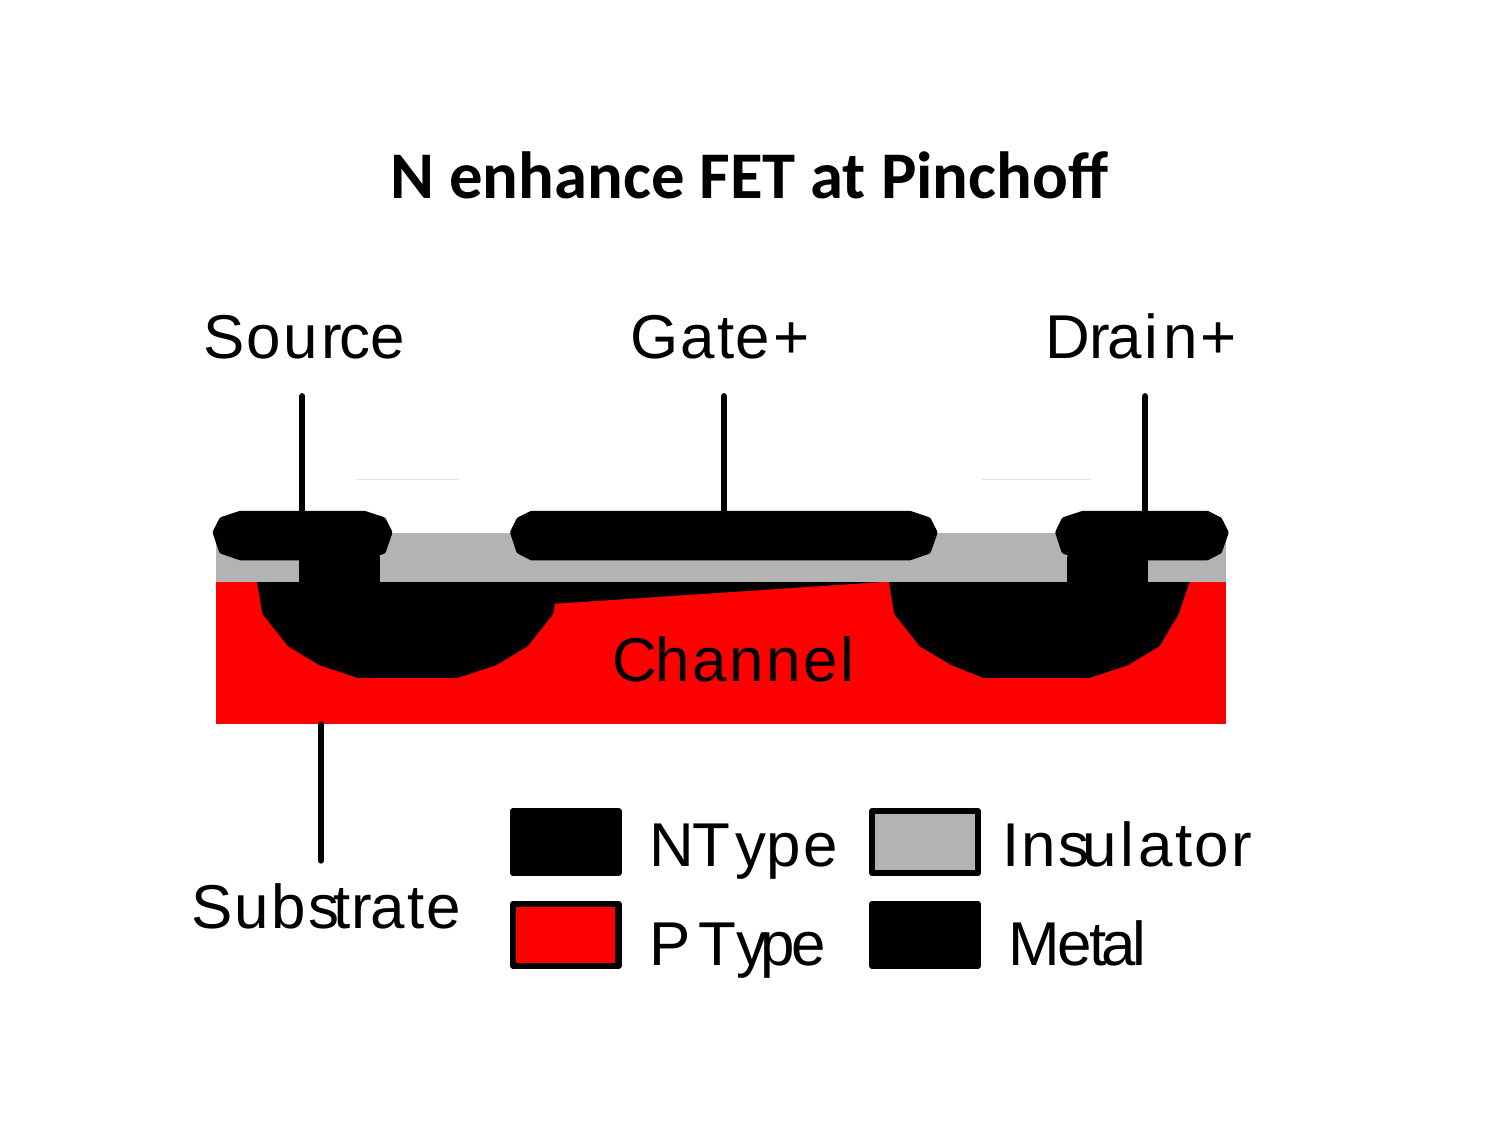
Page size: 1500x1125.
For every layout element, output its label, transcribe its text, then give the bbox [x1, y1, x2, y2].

chart [147, 290, 1294, 1005]
title N enhance FET at Pinchoff [112, 99, 1388, 244]
